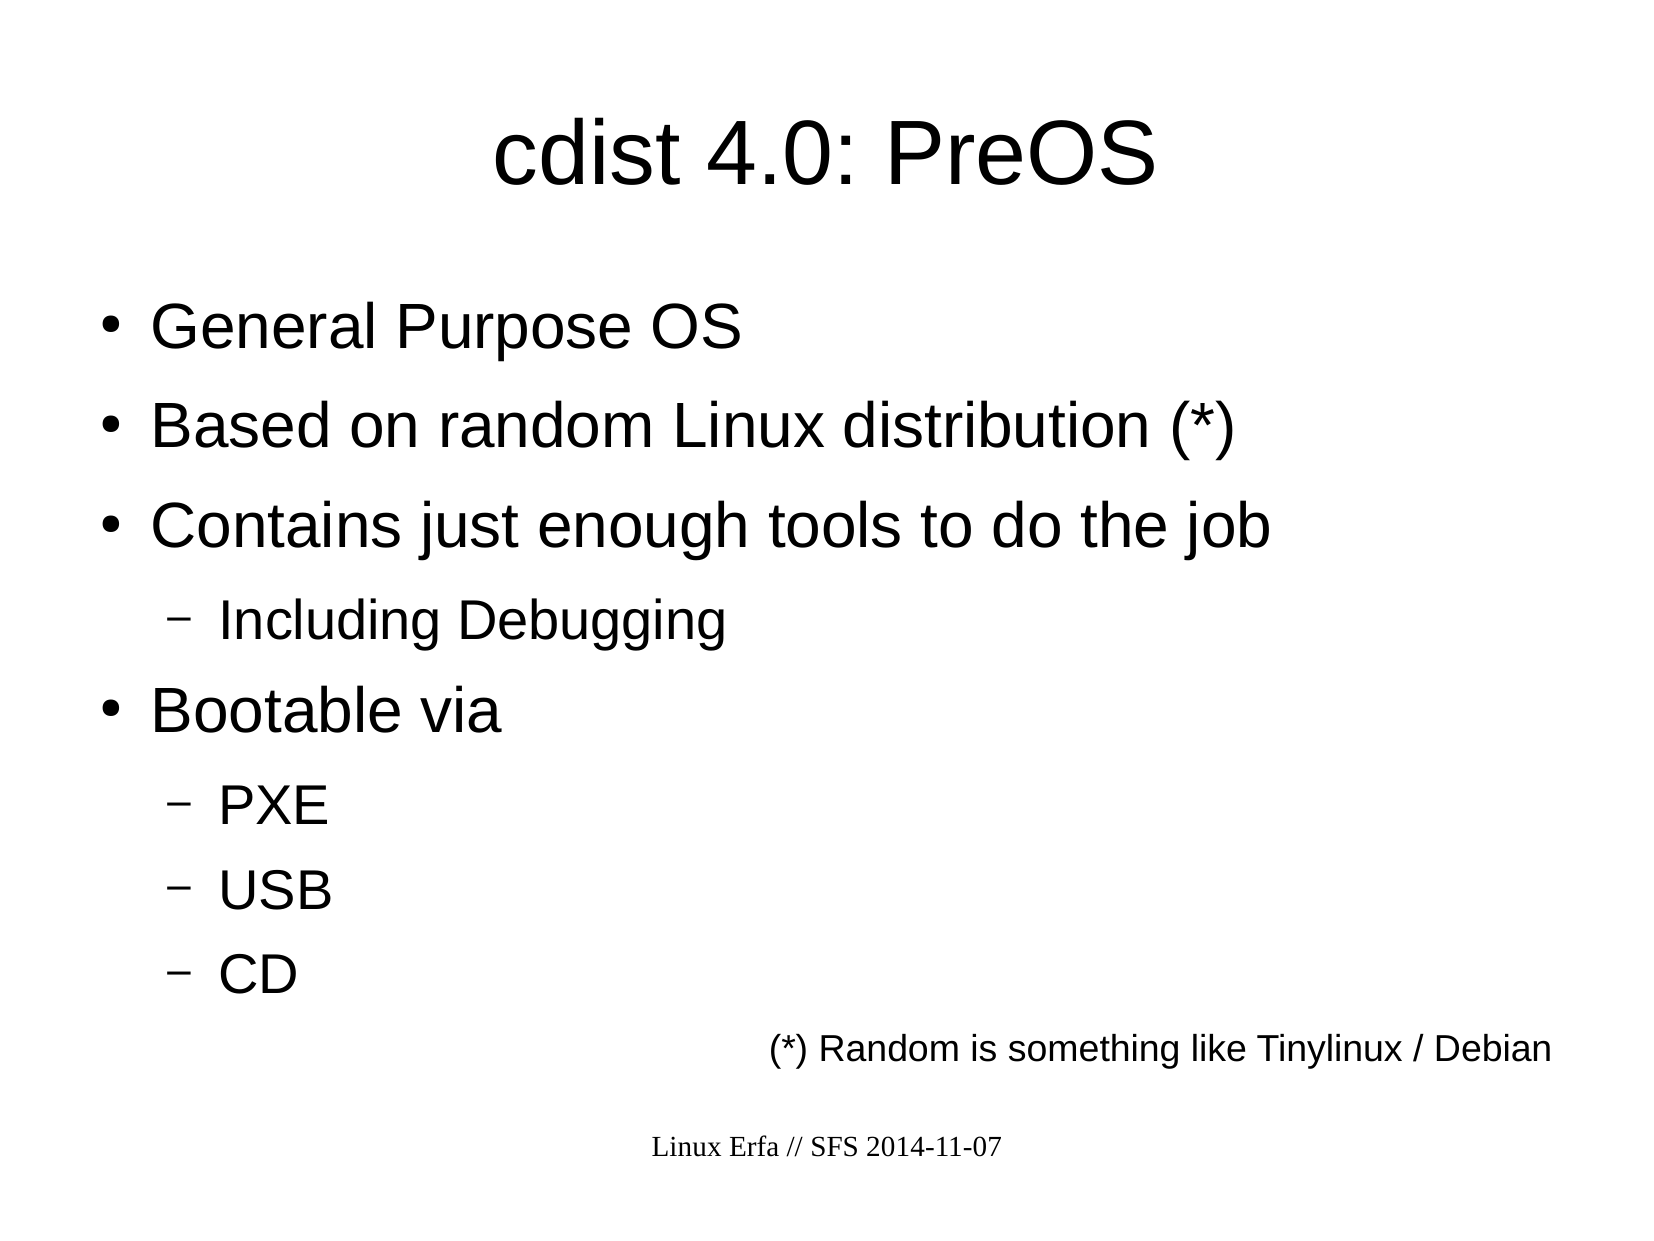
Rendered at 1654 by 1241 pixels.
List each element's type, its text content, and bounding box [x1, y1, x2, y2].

title cdist 4.0: PreOS [82, 49, 1571, 257]
text_box (*) Random is something like Tinylinux / Debian [753, 1019, 1568, 1077]
list General Purpose OS Based on random Linux distribution (*) Contains just enough tools to do the job Including Debugging Bootable via PXE USB CD [82, 290, 1538, 1010]
